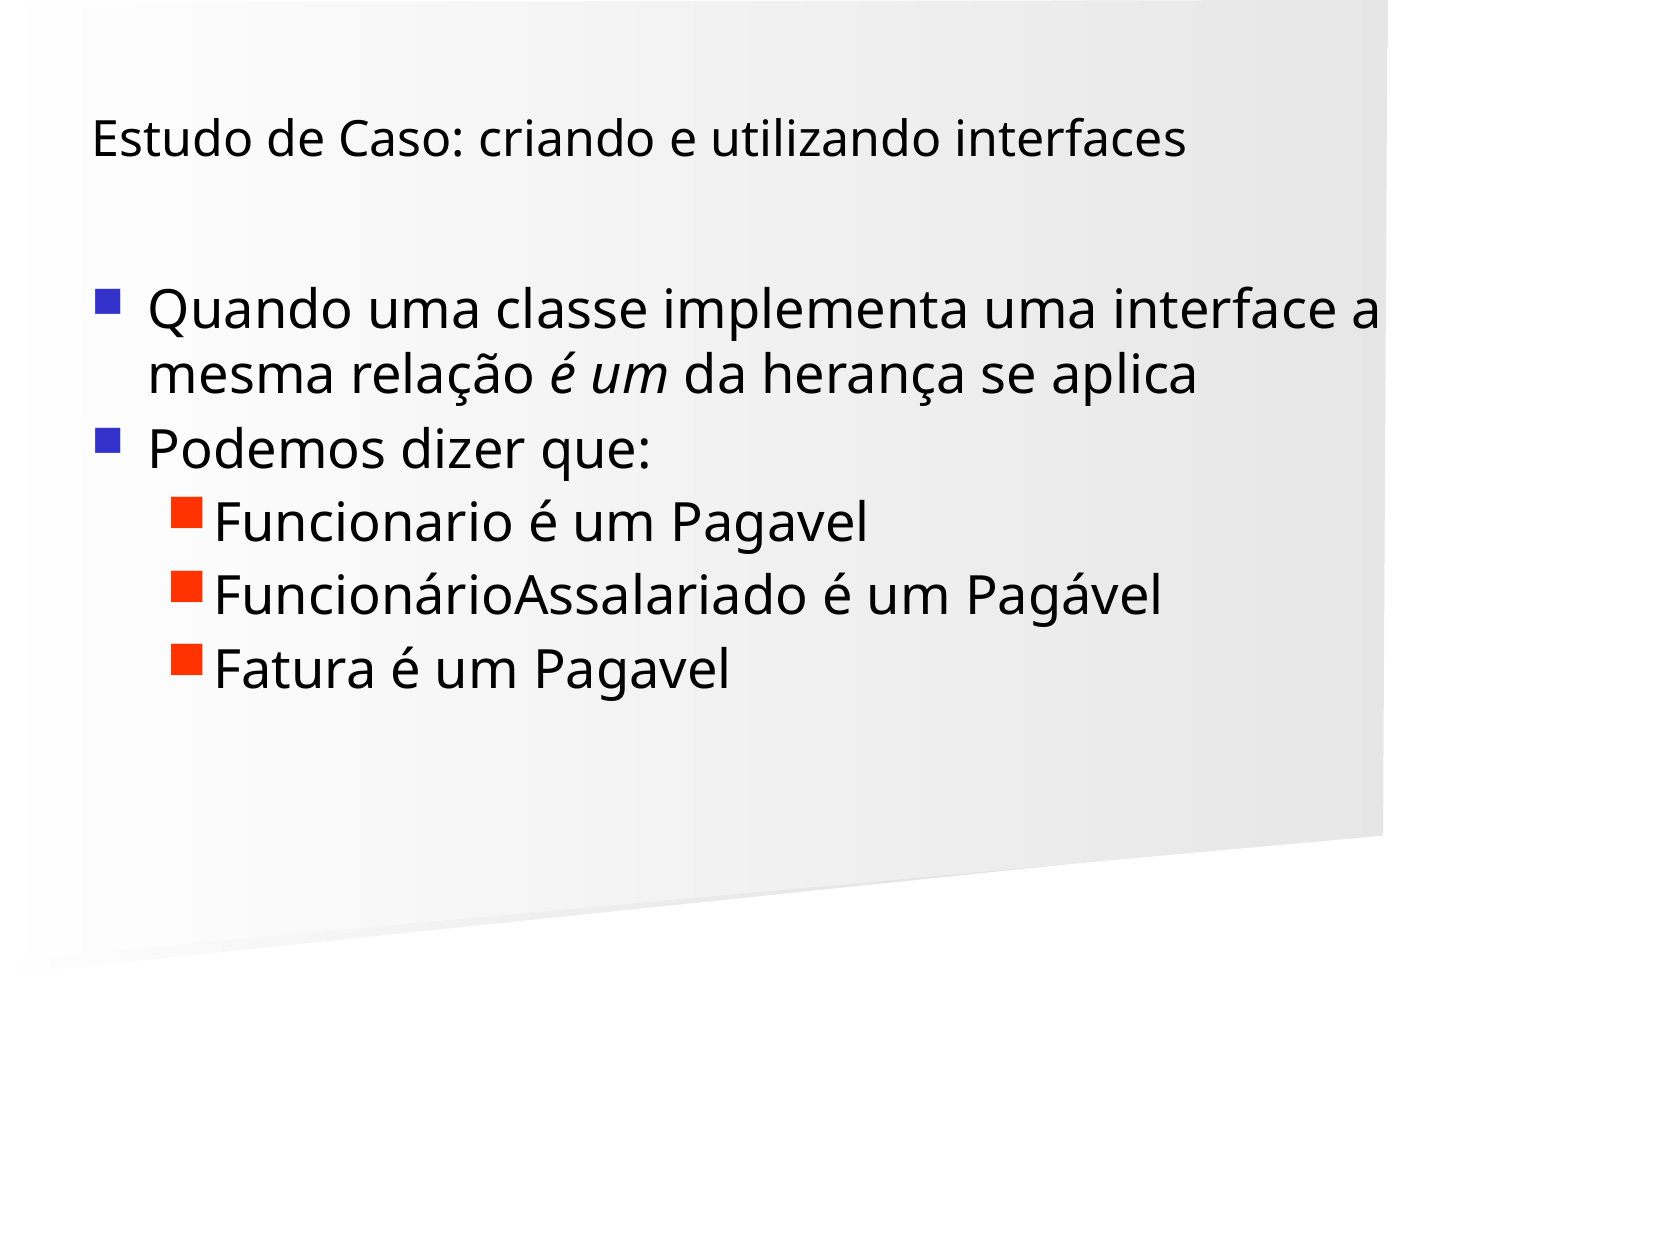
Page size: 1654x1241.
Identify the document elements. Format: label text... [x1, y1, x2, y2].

title Estudo de Caso: criando e utilizando interfaces [76, 42, 1427, 231]
list Quando uma classe implementa uma interface a mesma relação é um da herança se aplica Podemos dizer que: Funcionario é um Pagavel FuncionárioAssalariado é um Pagável Fatura é um Pagavel [76, 267, 1427, 1005]
